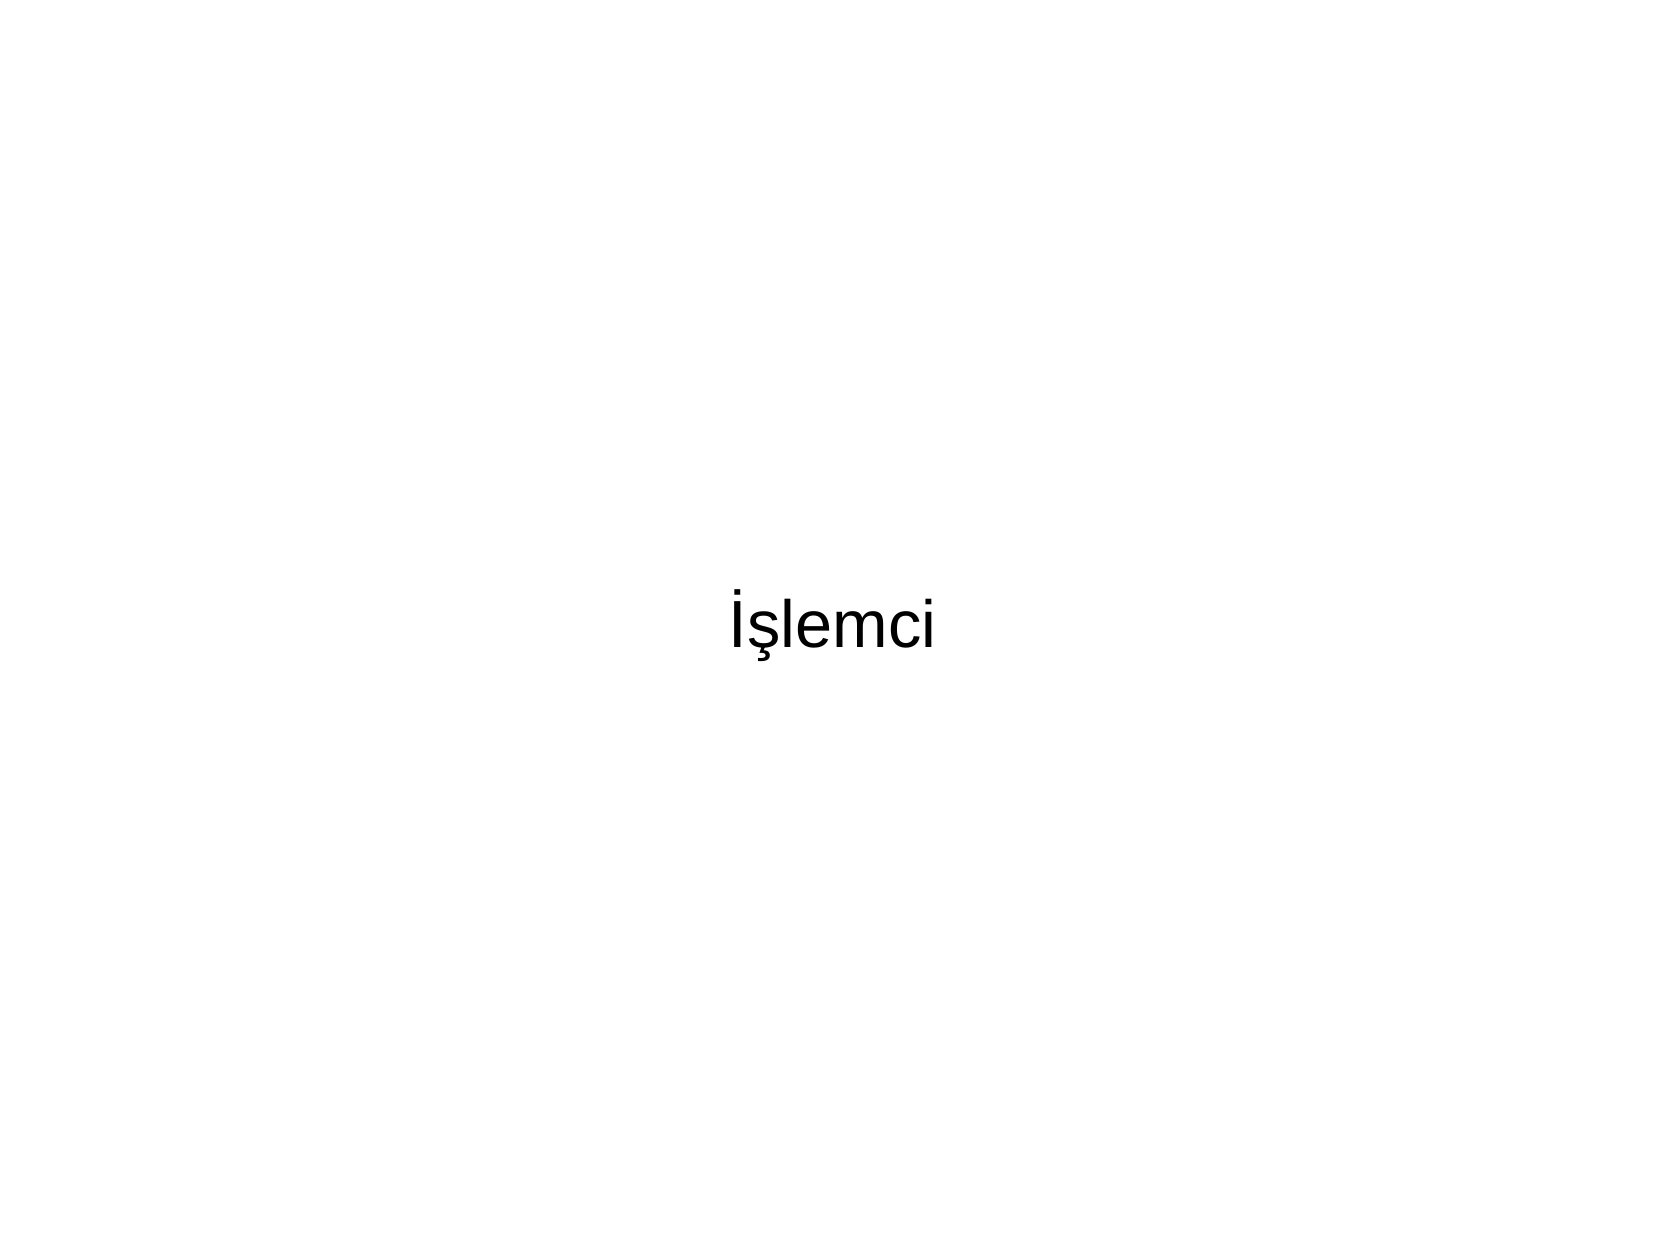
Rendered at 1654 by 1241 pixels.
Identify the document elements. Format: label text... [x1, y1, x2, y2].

subtitle İşlemci [88, 214, 1577, 1034]
